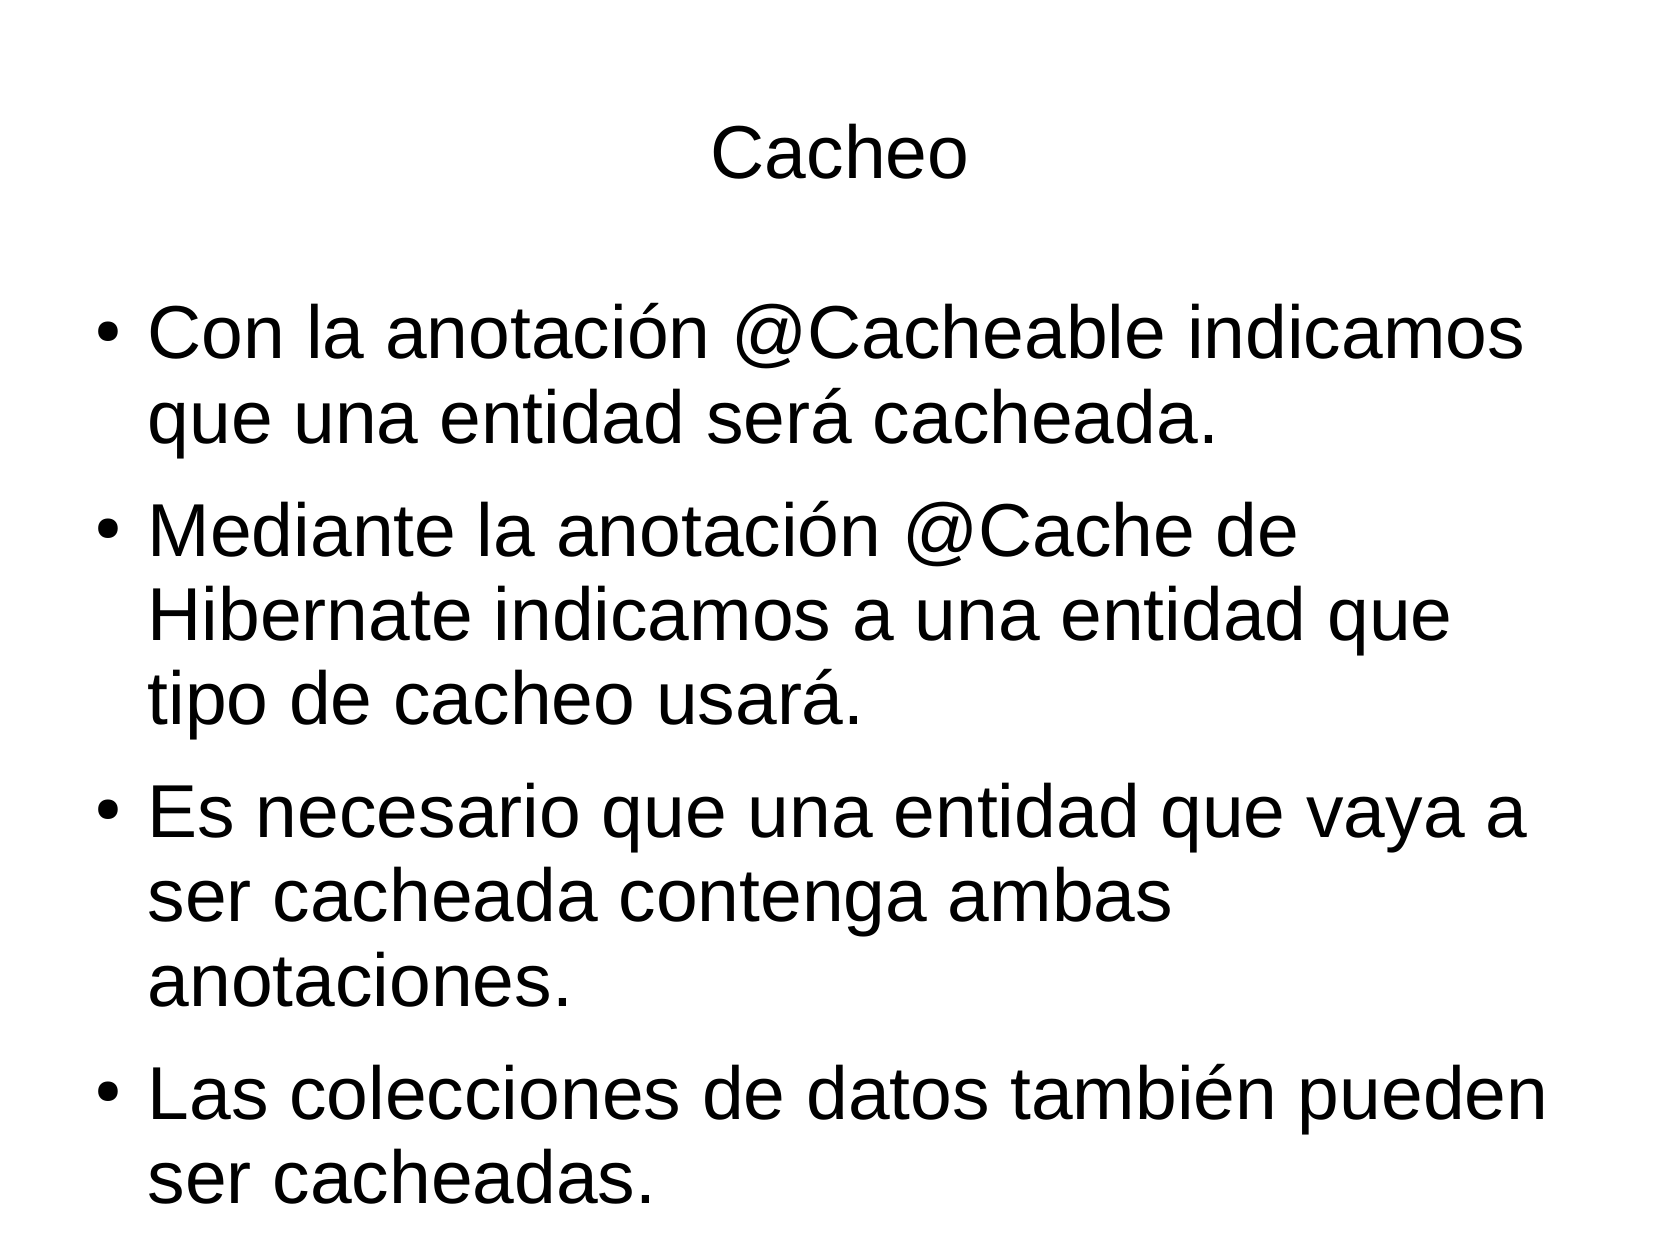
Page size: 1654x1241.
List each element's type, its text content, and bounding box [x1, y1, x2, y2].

list Con la anotación @Cacheable indicamos que una entidad será cacheada. Mediante la anotación @Cache de Hibernate indicamos a una entidad que tipo de cacheo usará. Es necesario que una entidad que vaya a ser cacheada contenga ambas anotaciones. Las colecciones de datos también pueden ser cacheadas. [76, 291, 1565, 1220]
title Cacheo [82, 49, 1571, 257]
